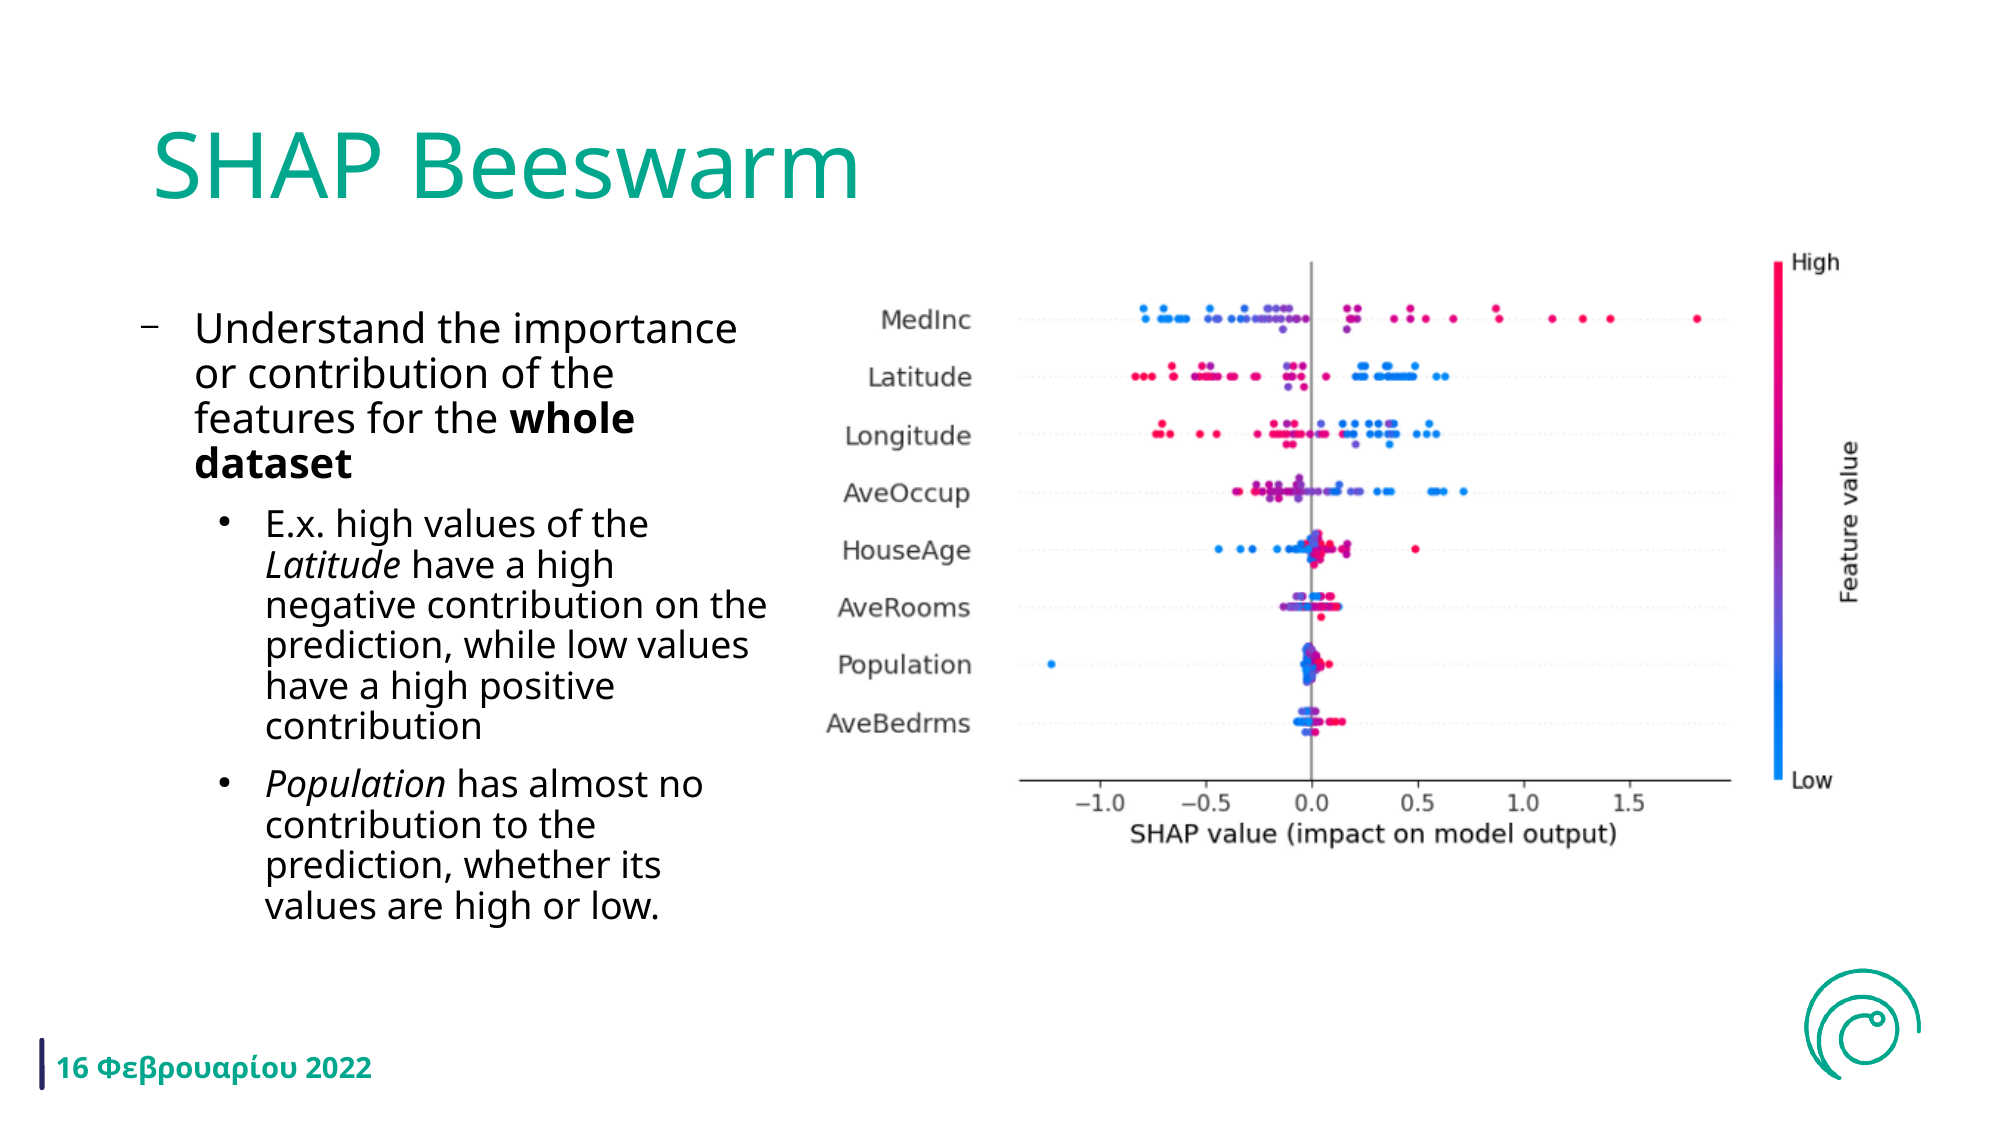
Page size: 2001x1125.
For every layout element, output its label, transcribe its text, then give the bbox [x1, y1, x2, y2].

picture [812, 239, 1876, 863]
list Understand the importance or contribution of the features for the whole dataset E.x. high values of the Latitude have a high negative contribution on the prediction, while low values have a high positive contribution Population has almost no contribution to the prediction, whether its values are high or low. [37, 299, 788, 1014]
picture [1804, 968, 1921, 1080]
title SHAP Beeswarm [137, 59, 1921, 278]
